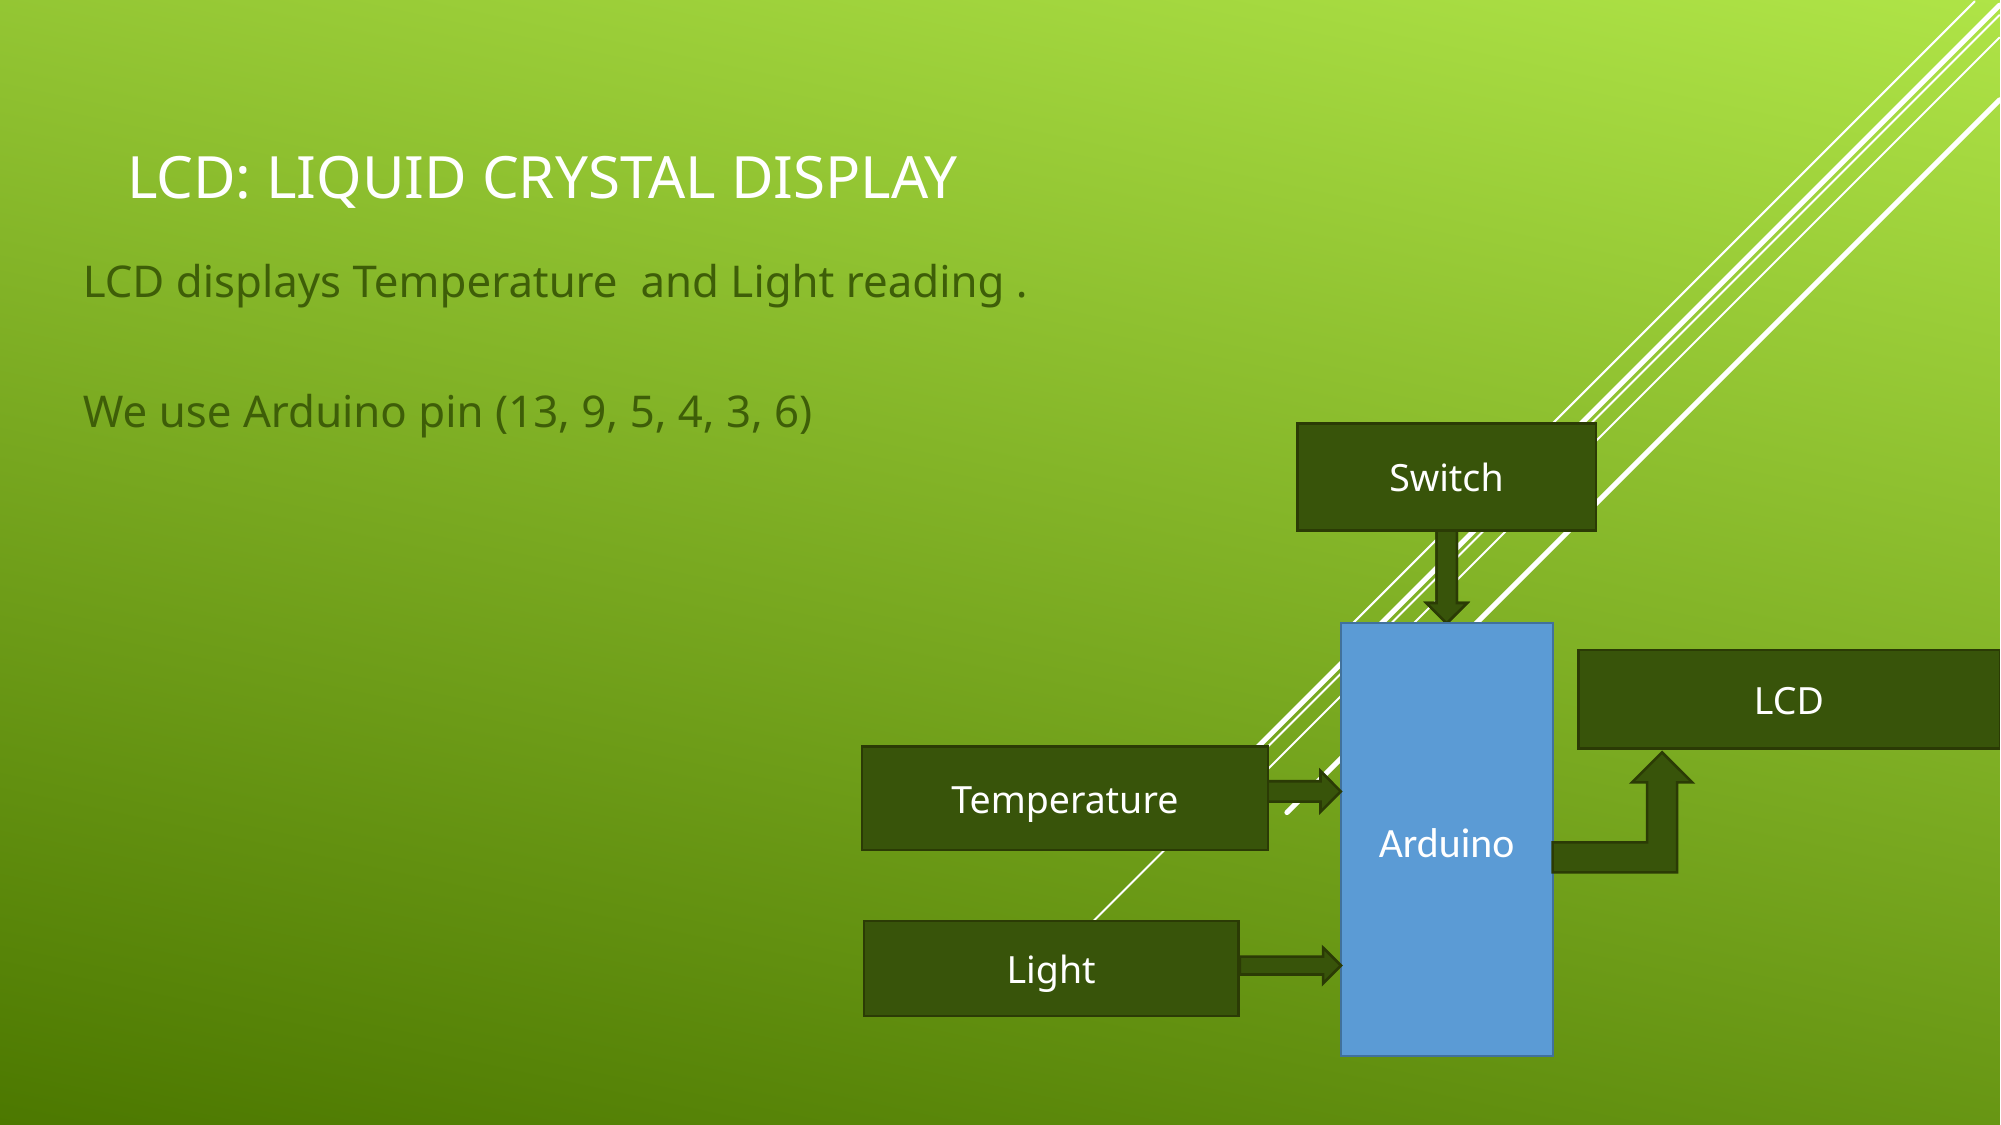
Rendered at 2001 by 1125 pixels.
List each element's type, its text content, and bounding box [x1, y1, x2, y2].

text_box LCD [1578, 650, 2000, 749]
text_box [1426, 530, 1468, 623]
title LCD: Liquid crystal display [112, 38, 1833, 218]
text_box [1268, 771, 1341, 812]
text_box Switch [1298, 423, 1596, 530]
subtitle LCD displays Temperature and Light reading . We use Arduino pin (13, 9, 5, 4, 3, 6) [67, 246, 1812, 909]
text_box [1239, 947, 1342, 984]
text_box Arduino [1341, 623, 1553, 1056]
text_box Light [864, 921, 1239, 1016]
text_box Temperature [862, 747, 1268, 850]
text_box [1552, 752, 1693, 873]
